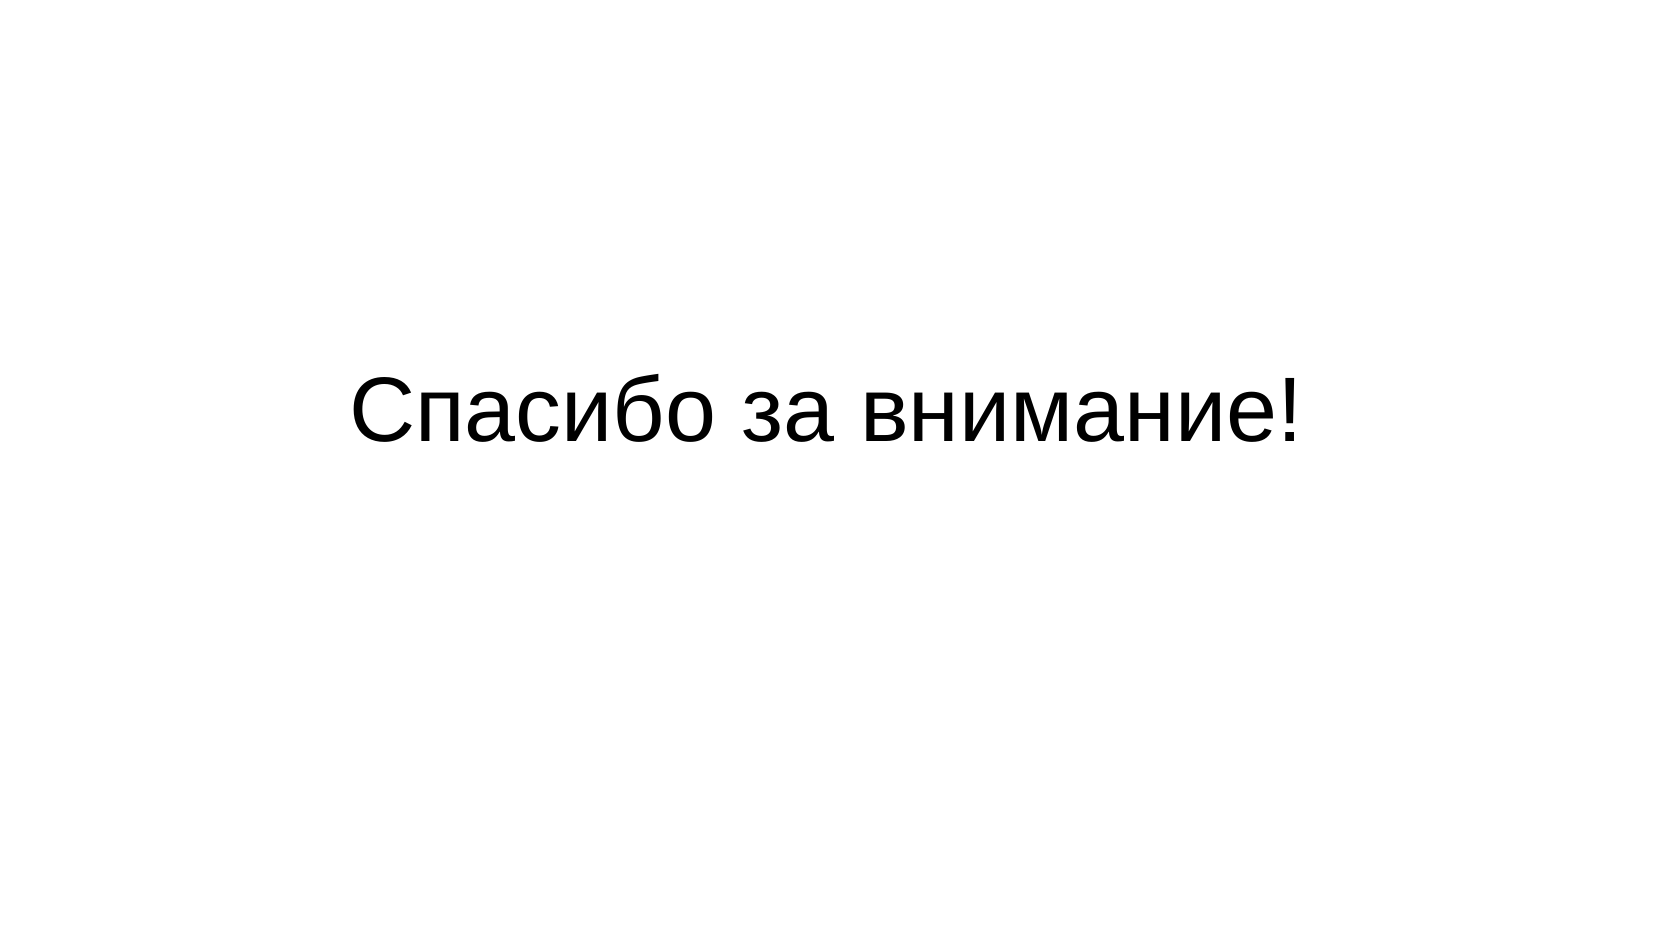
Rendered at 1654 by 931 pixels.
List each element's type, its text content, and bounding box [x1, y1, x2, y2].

title Спасибо за внимание! [82, 332, 1571, 488]
